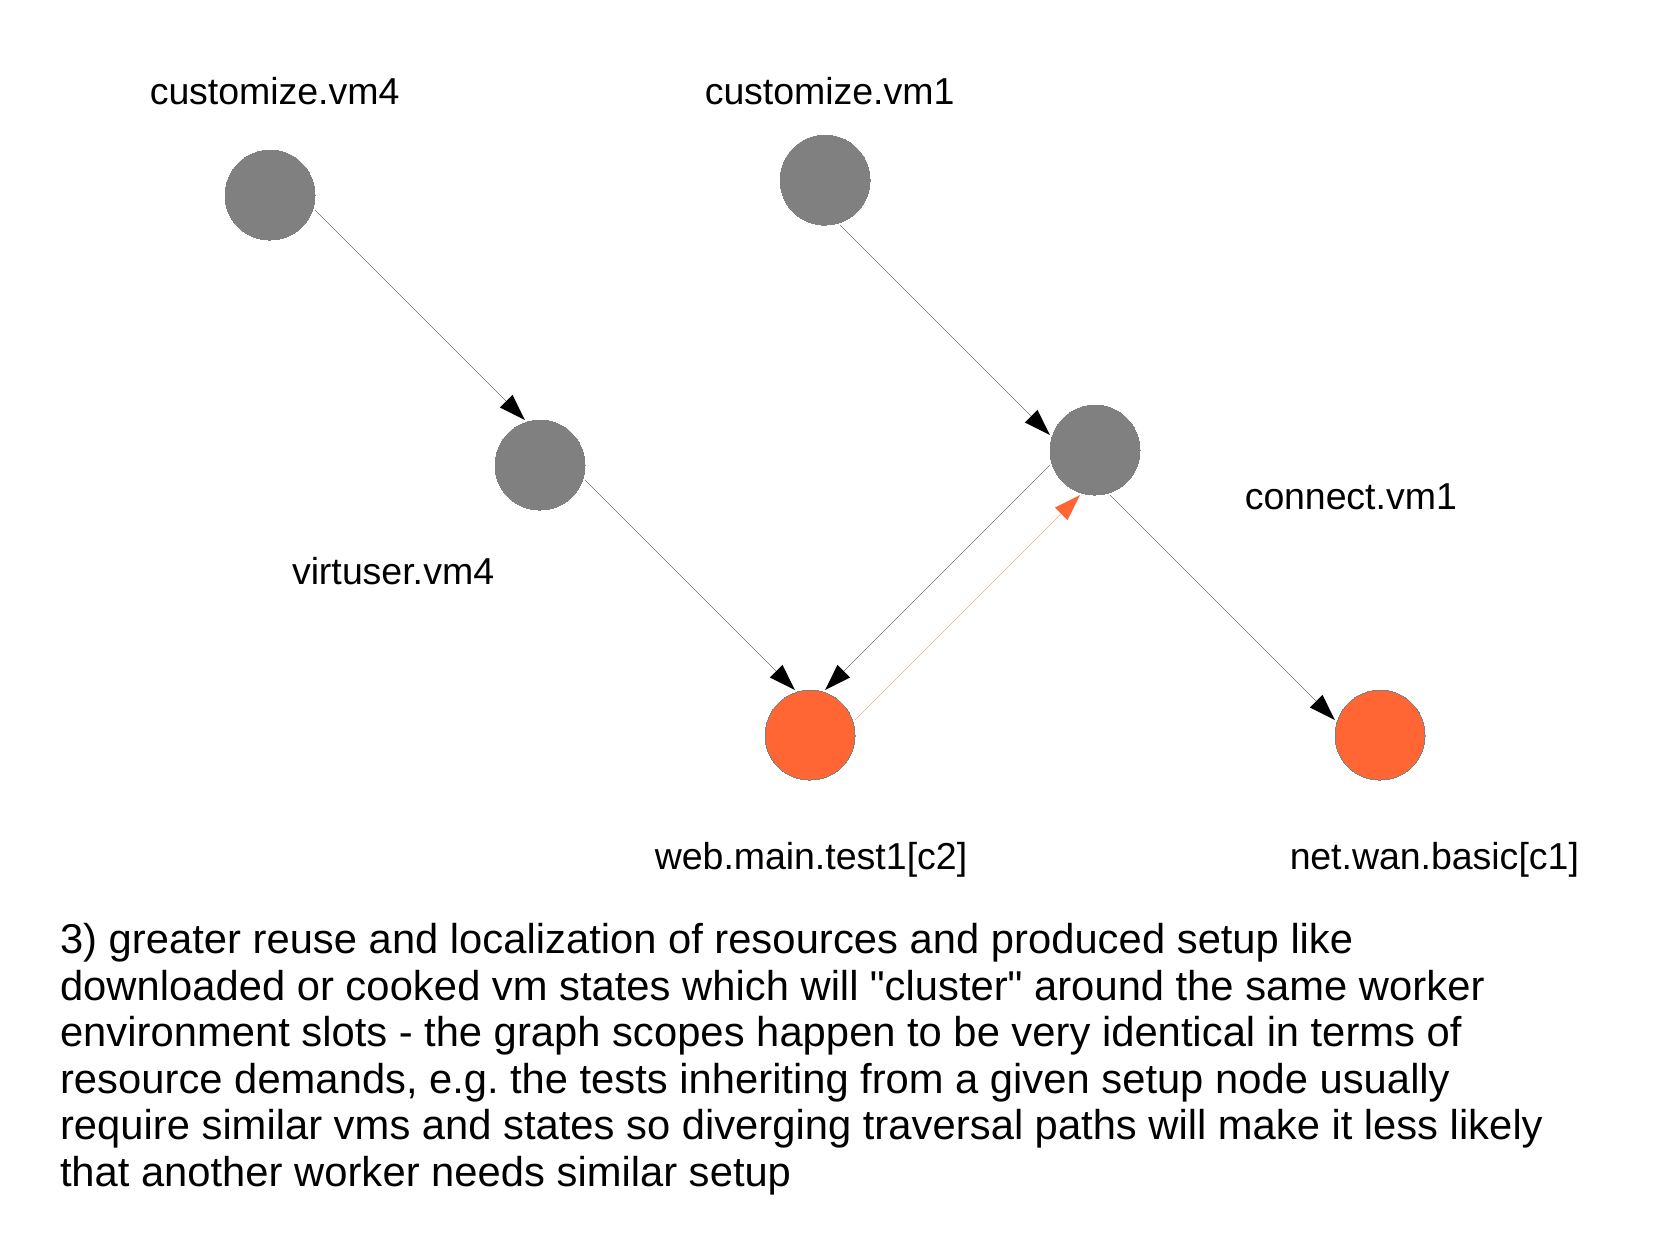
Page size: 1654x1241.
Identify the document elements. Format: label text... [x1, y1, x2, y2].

text_box [765, 690, 856, 781]
text_box [225, 150, 316, 241]
text_box [1335, 690, 1426, 781]
text_box [780, 135, 871, 226]
text_box customize.vm4 [135, 63, 456, 121]
text_box [1050, 405, 1141, 496]
text_box connect.vm1 [1230, 468, 1545, 526]
text_box net.wan.basic[c1] [1275, 828, 1594, 886]
text_box web.main.test1[c2] [640, 828, 983, 927]
subtitle 3) greater reuse and localization of resources and produced setup like downloaded or cooked vm states which will "cluster" around the same worker environment slots - the graph scopes happen to be very identical in terms of resource demands, e.g. the tests inheriting from a given setup node usually require similar vms and states so diverging traversal paths will make it less likely that another worker needs similar setup [60, 915, 1591, 1195]
text_box customize.vm1 [690, 63, 1011, 121]
text_box [495, 420, 586, 511]
text_box virtuser.vm4 [277, 543, 541, 601]
